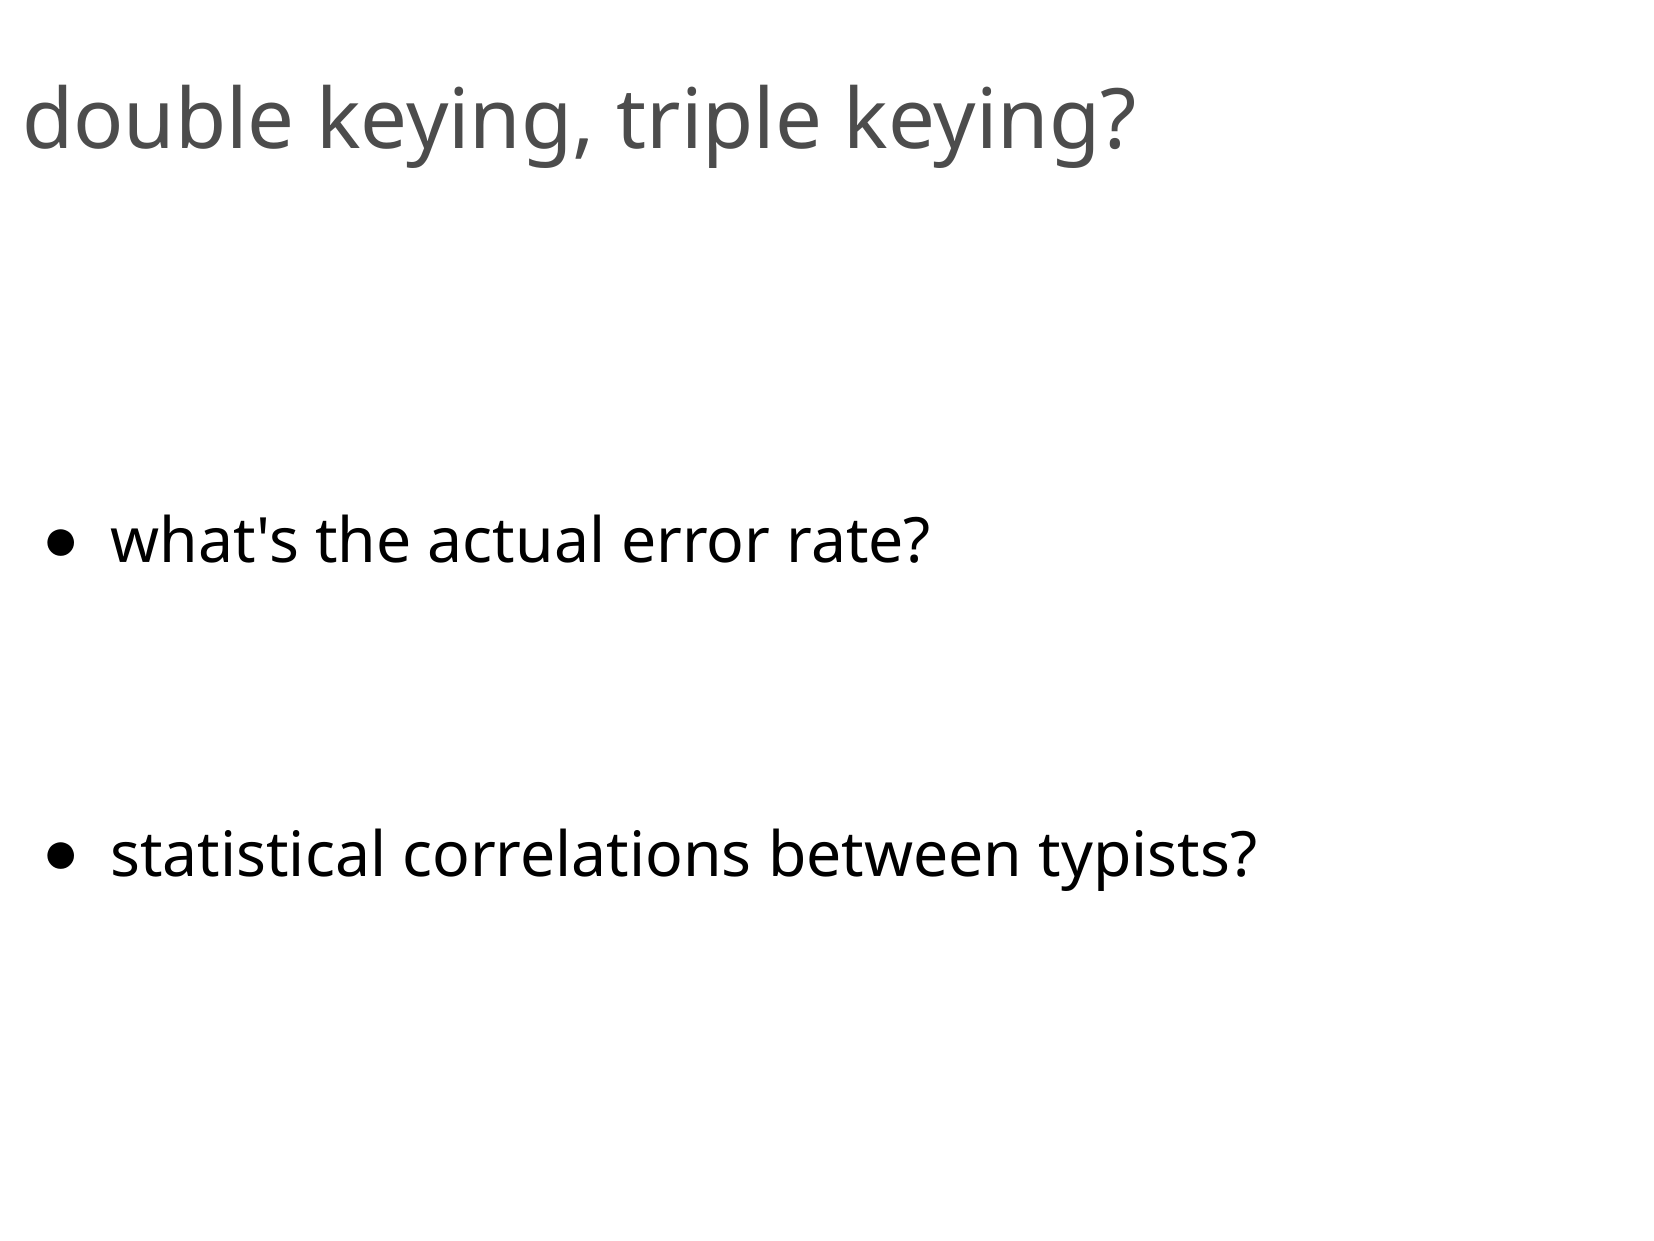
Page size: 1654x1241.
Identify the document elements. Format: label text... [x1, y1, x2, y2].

list what's the actual error rate? statistical correlations between typists? [25, 233, 1654, 1158]
title double keying, triple keying? [22, 26, 1654, 205]
